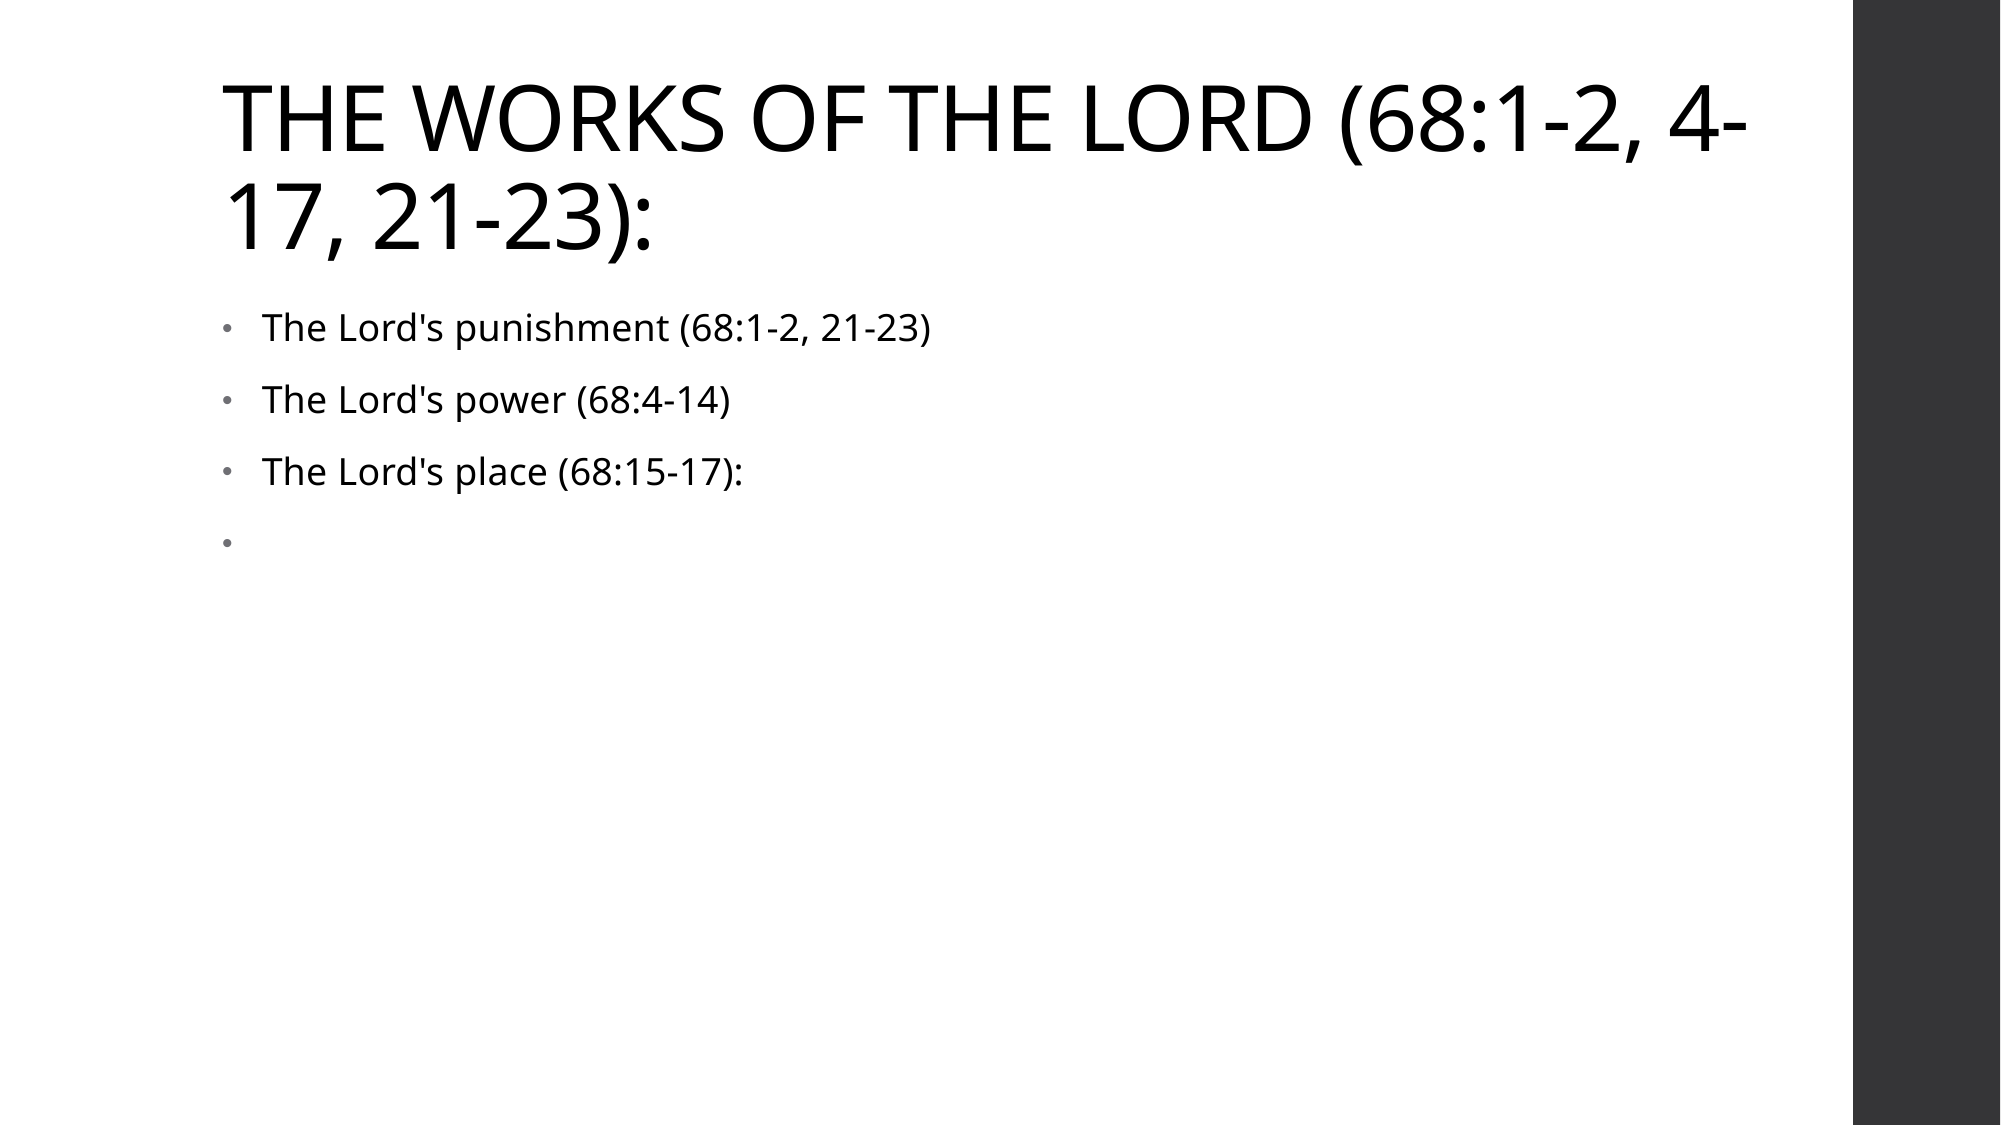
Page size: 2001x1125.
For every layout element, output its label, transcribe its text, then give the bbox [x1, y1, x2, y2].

list The Lord's punishment (68:1-2, 21-23) The Lord's power (68:4-14) The Lord's place (68:15-17): [206, 299, 1617, 1014]
title THE WORKS OF THE LORD (68:1-2, 4-17, 21-23): [206, 60, 1797, 278]
